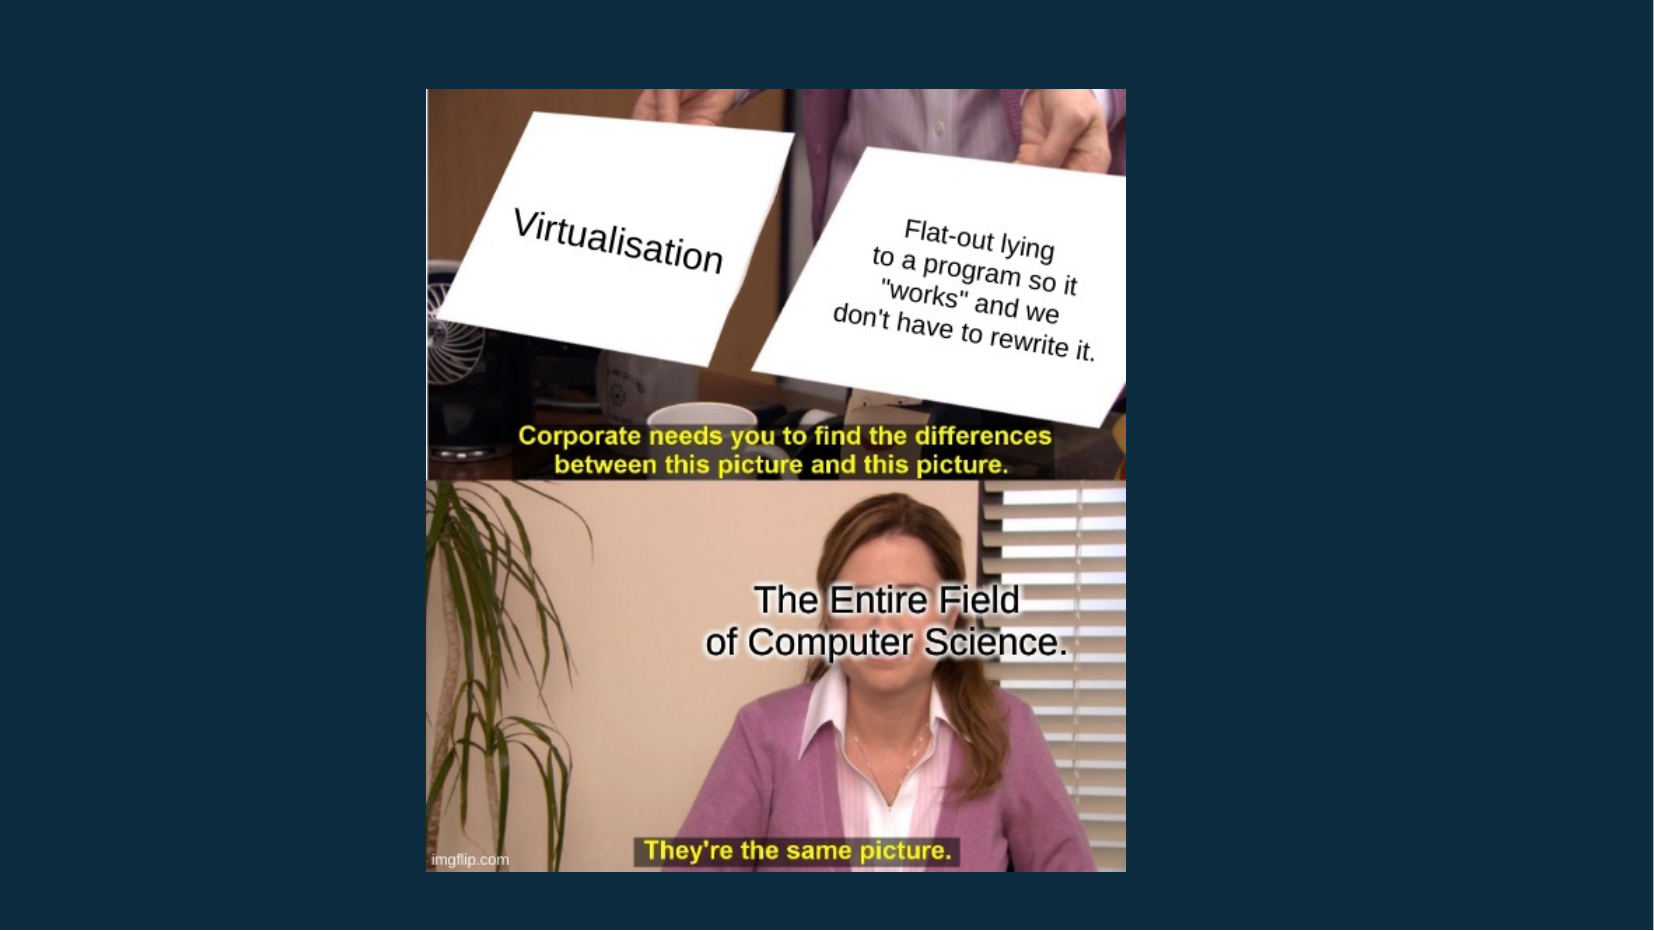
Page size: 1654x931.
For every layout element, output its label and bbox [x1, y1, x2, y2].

picture [426, 89, 1126, 872]
